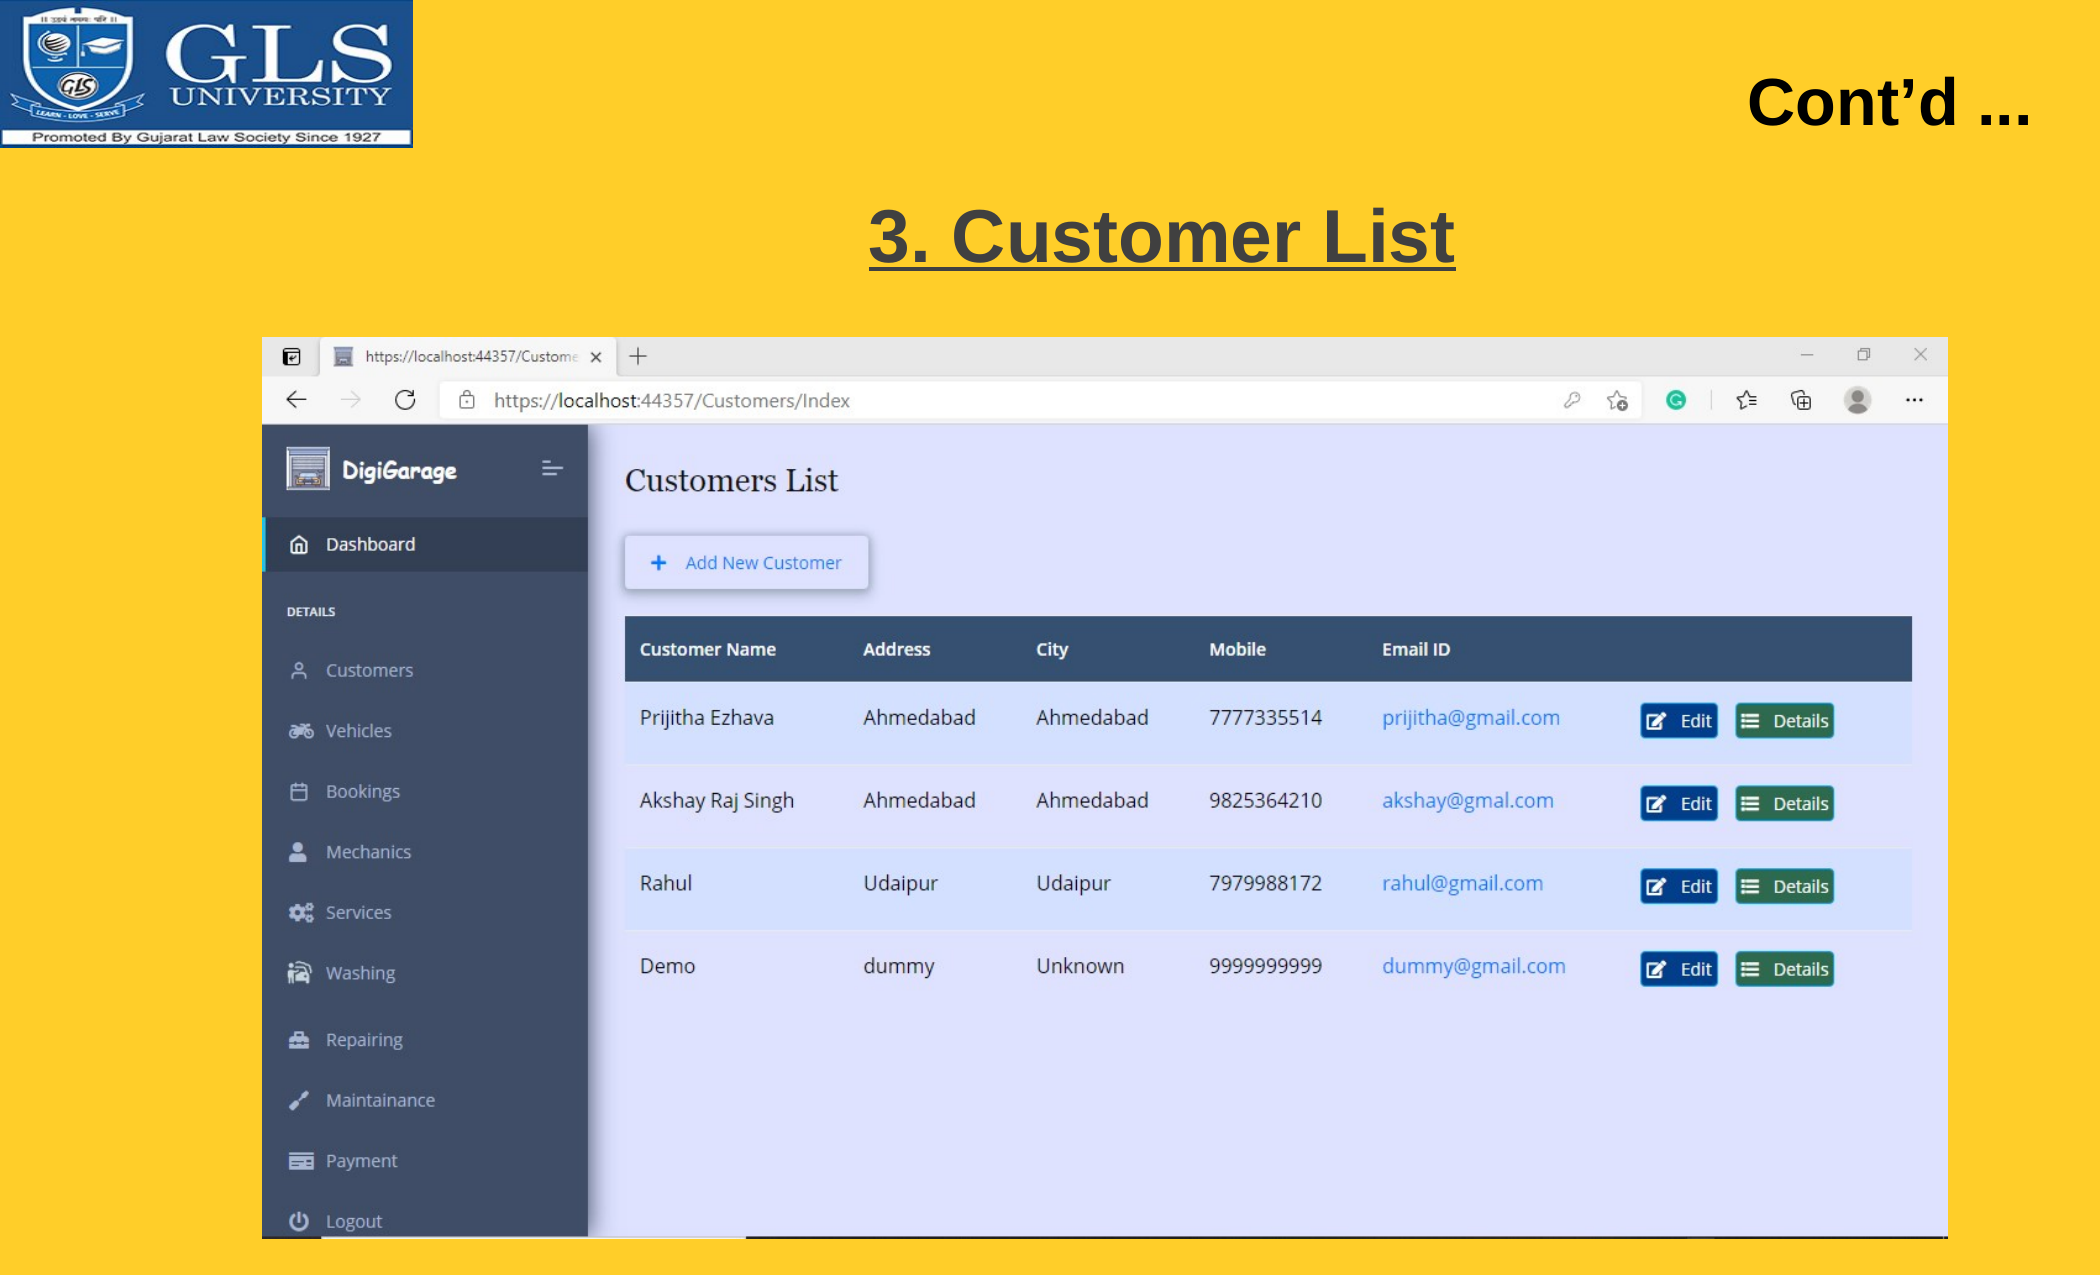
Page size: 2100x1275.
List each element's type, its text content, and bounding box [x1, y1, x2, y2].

picture [0, 0, 413, 148]
text_box 3. Customer List [825, 187, 1501, 337]
picture [262, 337, 1948, 1239]
text_box Cont’d ... [1732, 57, 2063, 147]
